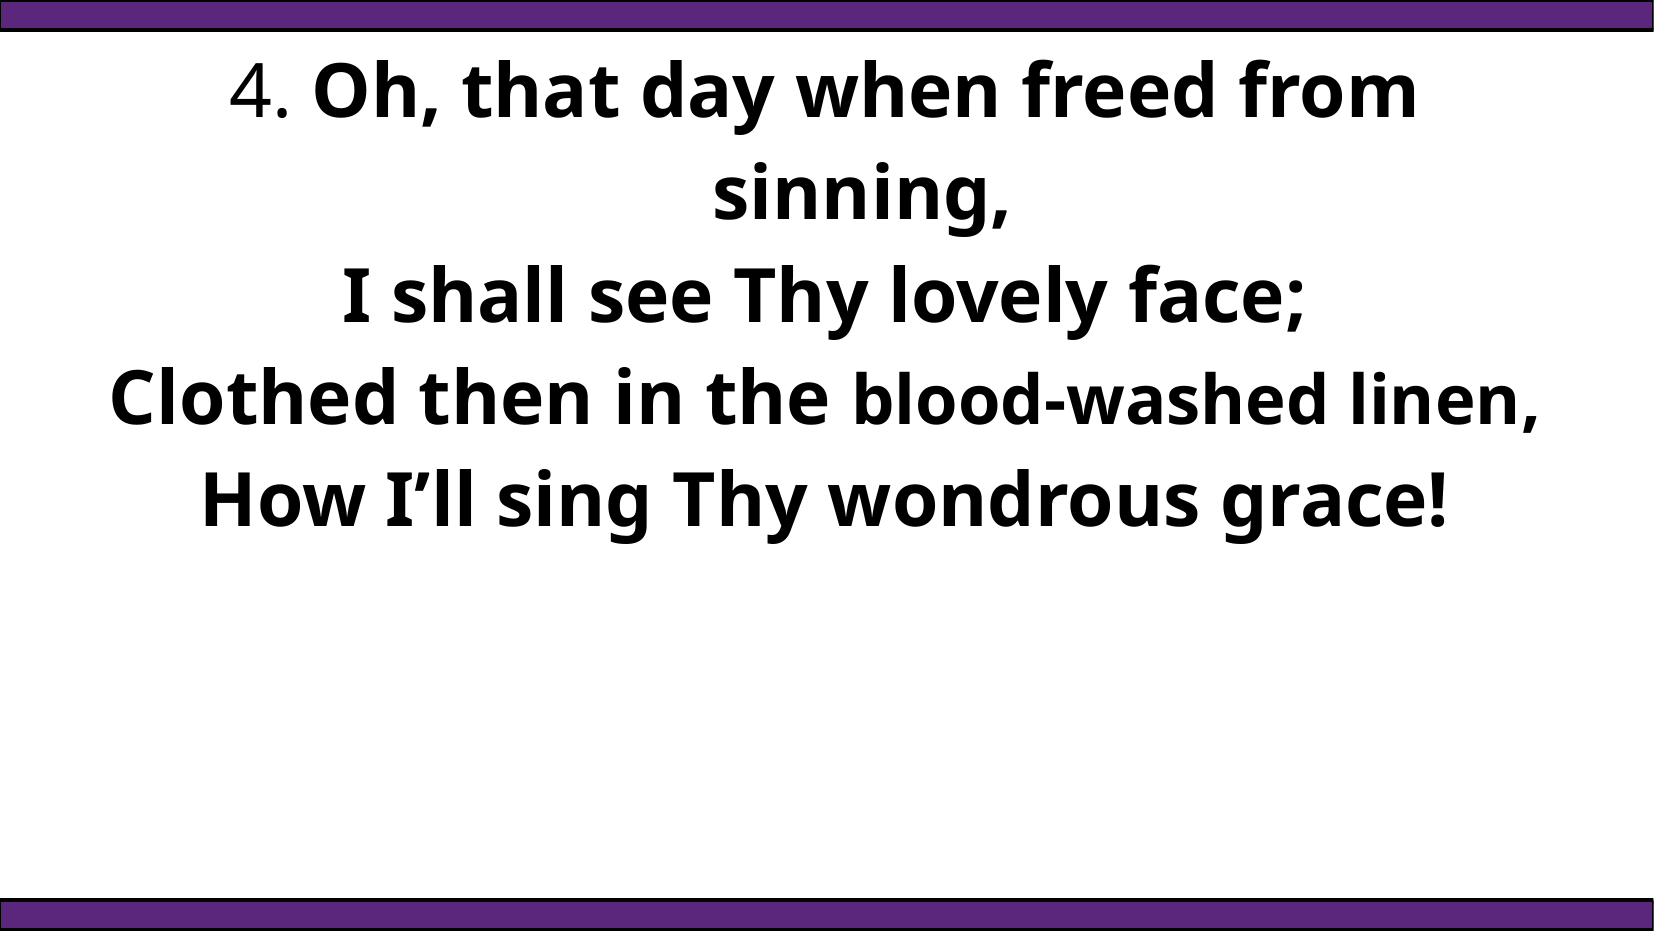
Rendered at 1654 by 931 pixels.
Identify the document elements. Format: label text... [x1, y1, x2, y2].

text_box [0, 0, 1654, 31]
text_box [0, 900, 1654, 931]
picture [0, 31, 1654, 900]
text_box 4. Oh, that day when freed from sinning, I shall see Thy lovely face; Clothed then in the blood-washed linen, How I’ll sing Thy wondrous grace! [60, 30, 1591, 445]
